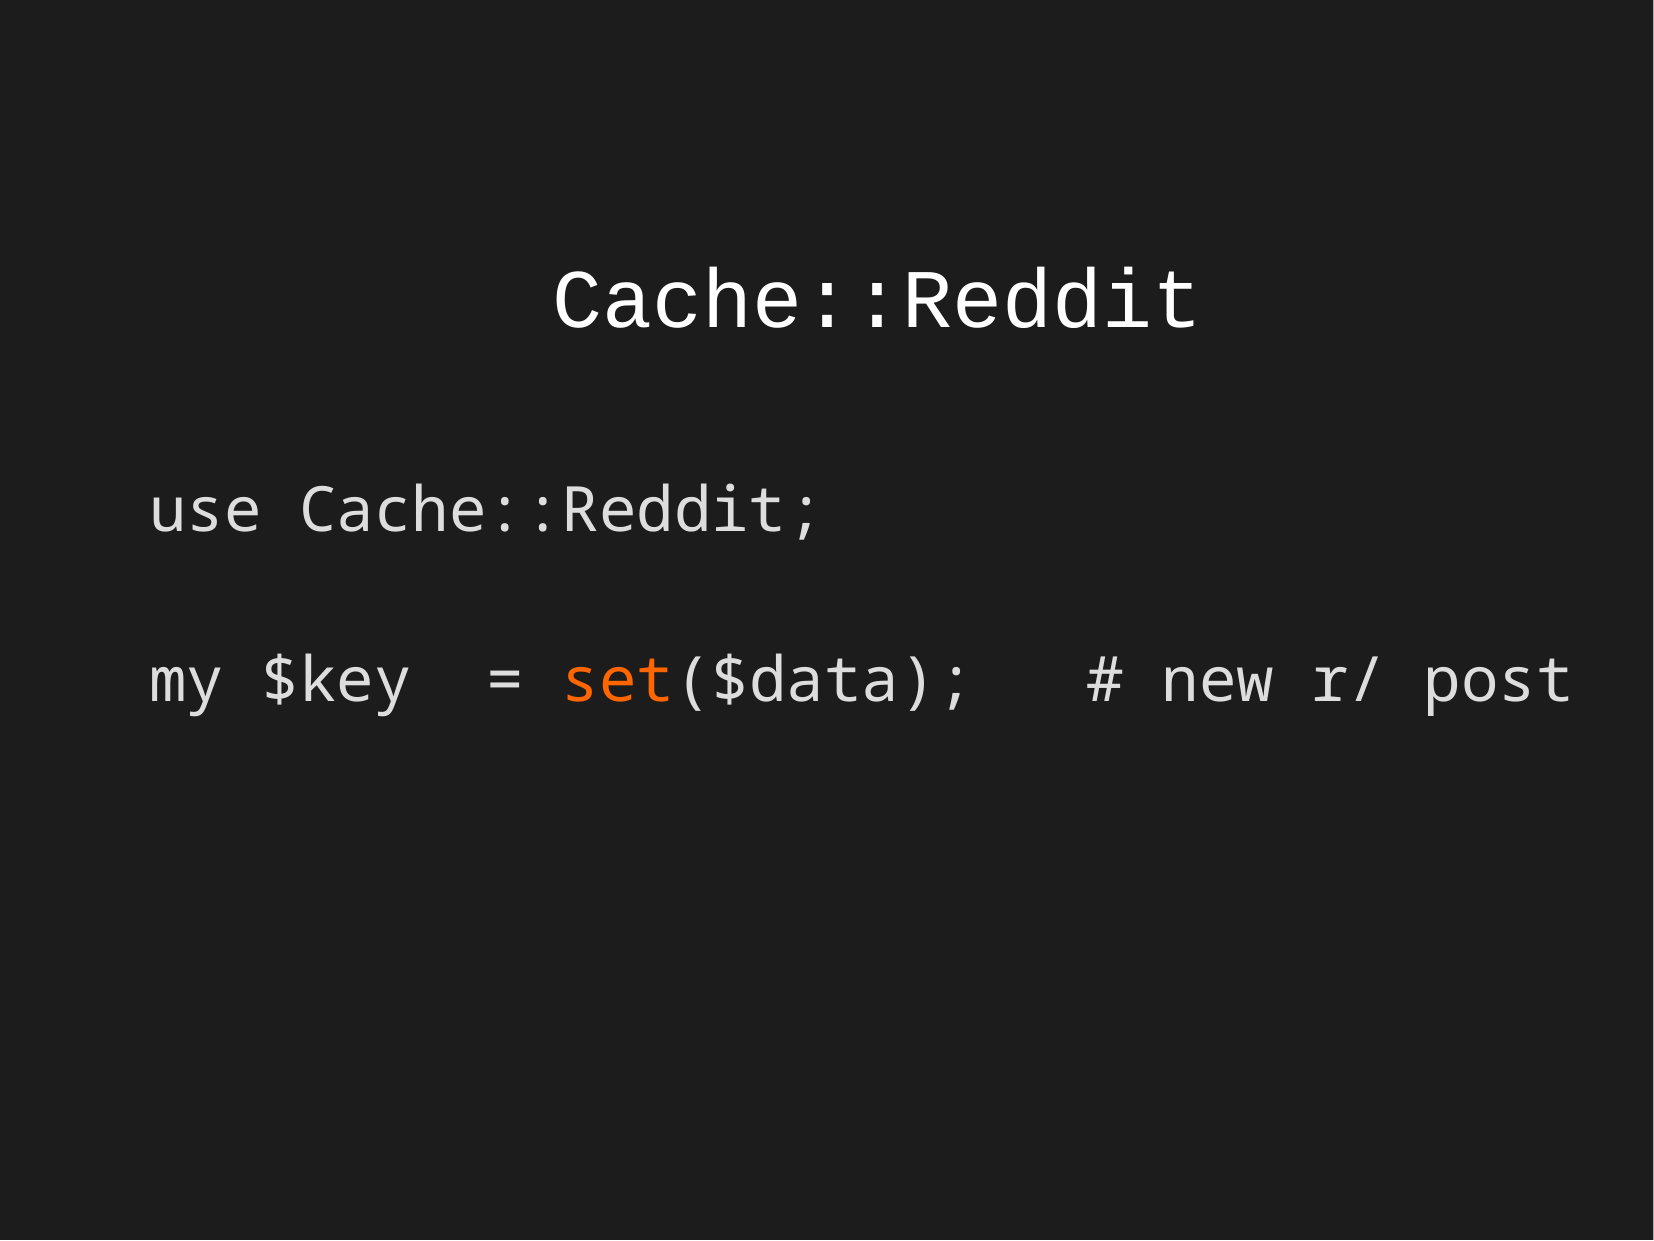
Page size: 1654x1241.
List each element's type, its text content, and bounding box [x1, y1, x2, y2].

text_box Cache::Reddit use Cache::Reddit; my $key = set($data); # new r/ post [134, 250, 1621, 985]
